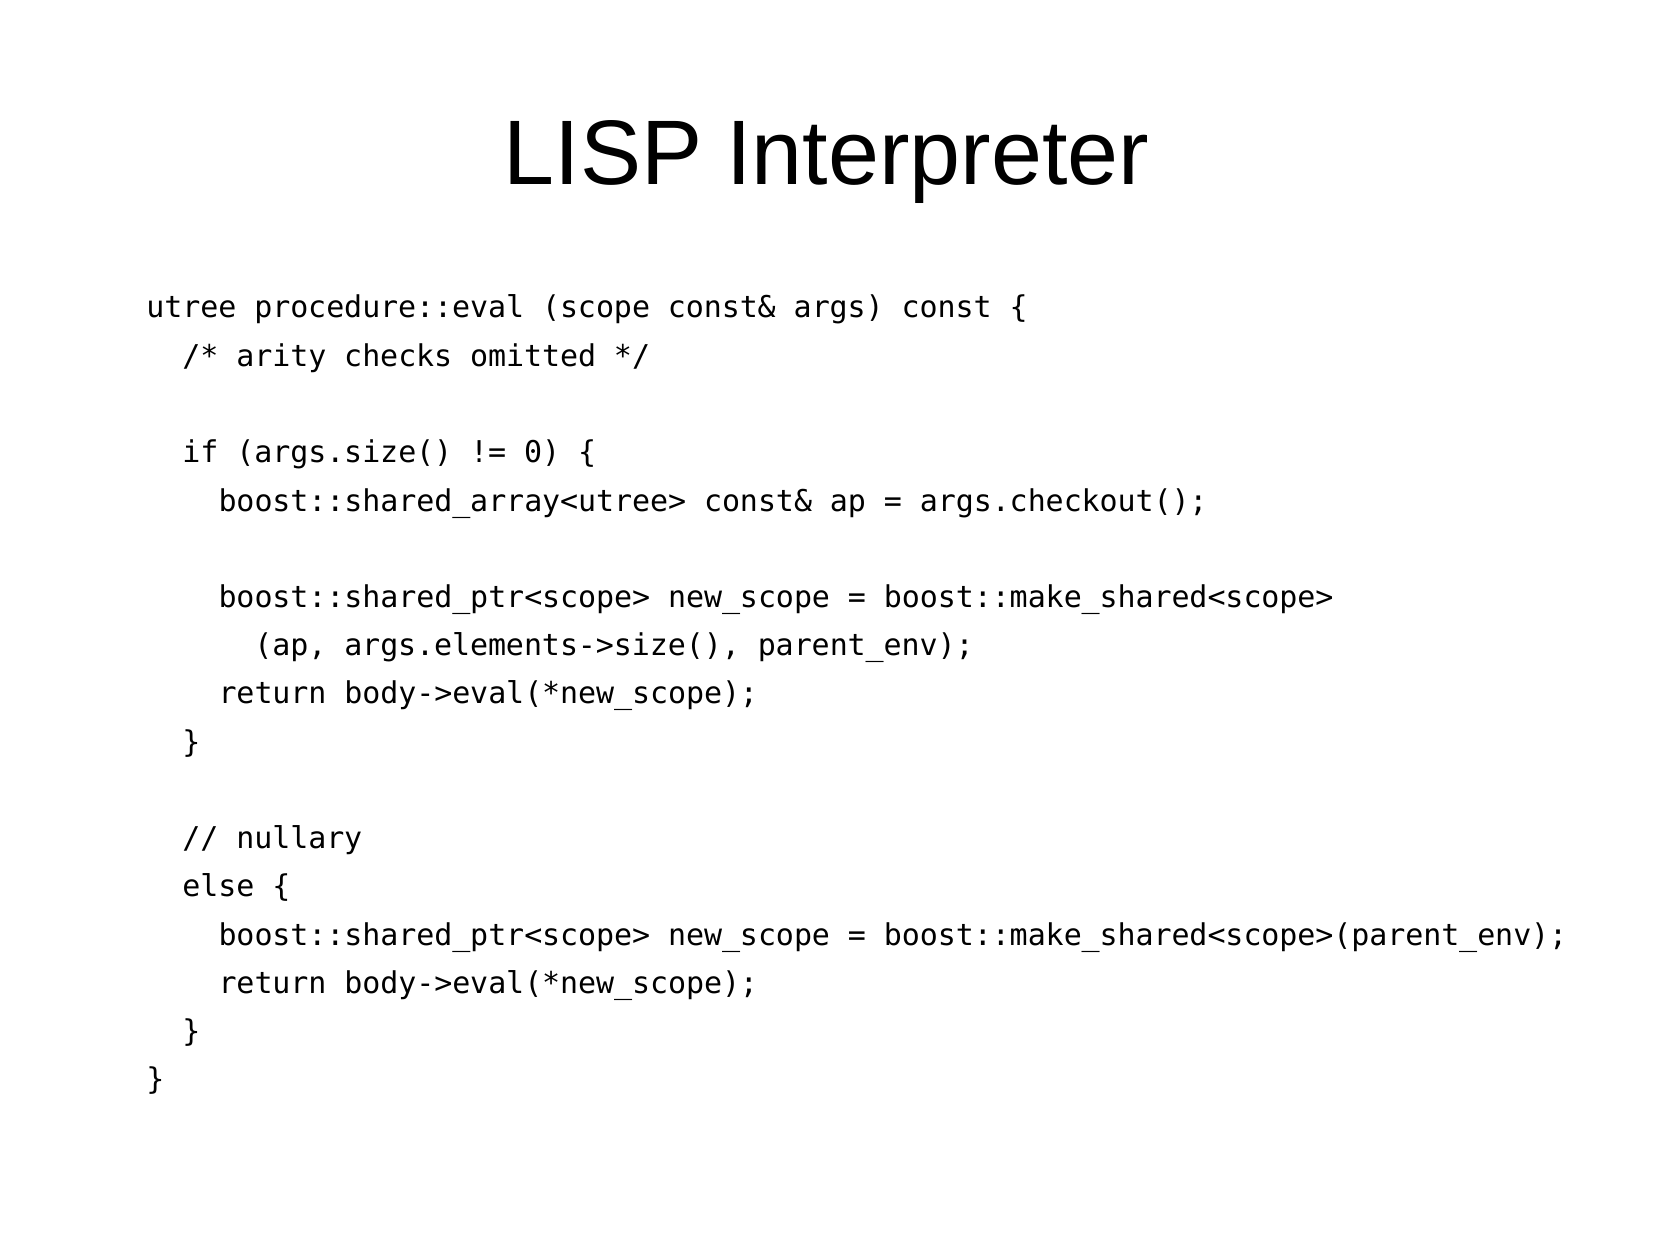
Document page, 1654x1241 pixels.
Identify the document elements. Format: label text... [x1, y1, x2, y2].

list utree procedure::eval (scope const& args) const { /* arity checks omitted */ if (args.size() != 0) { boost::shared_array<utree> const& ap = args.checkout(); boost::shared_ptr<scope> new_scope = boost::make_shared<scope> (ap, args.elements->size(), parent_env); return body->eval(*new_scope); } // nullary else { boost::shared_ptr<scope> new_scope = boost::make_shared<scope>(parent_env); return body->eval(*new_scope); } } [82, 290, 1571, 1109]
title LISP Interpreter [82, 49, 1571, 257]
